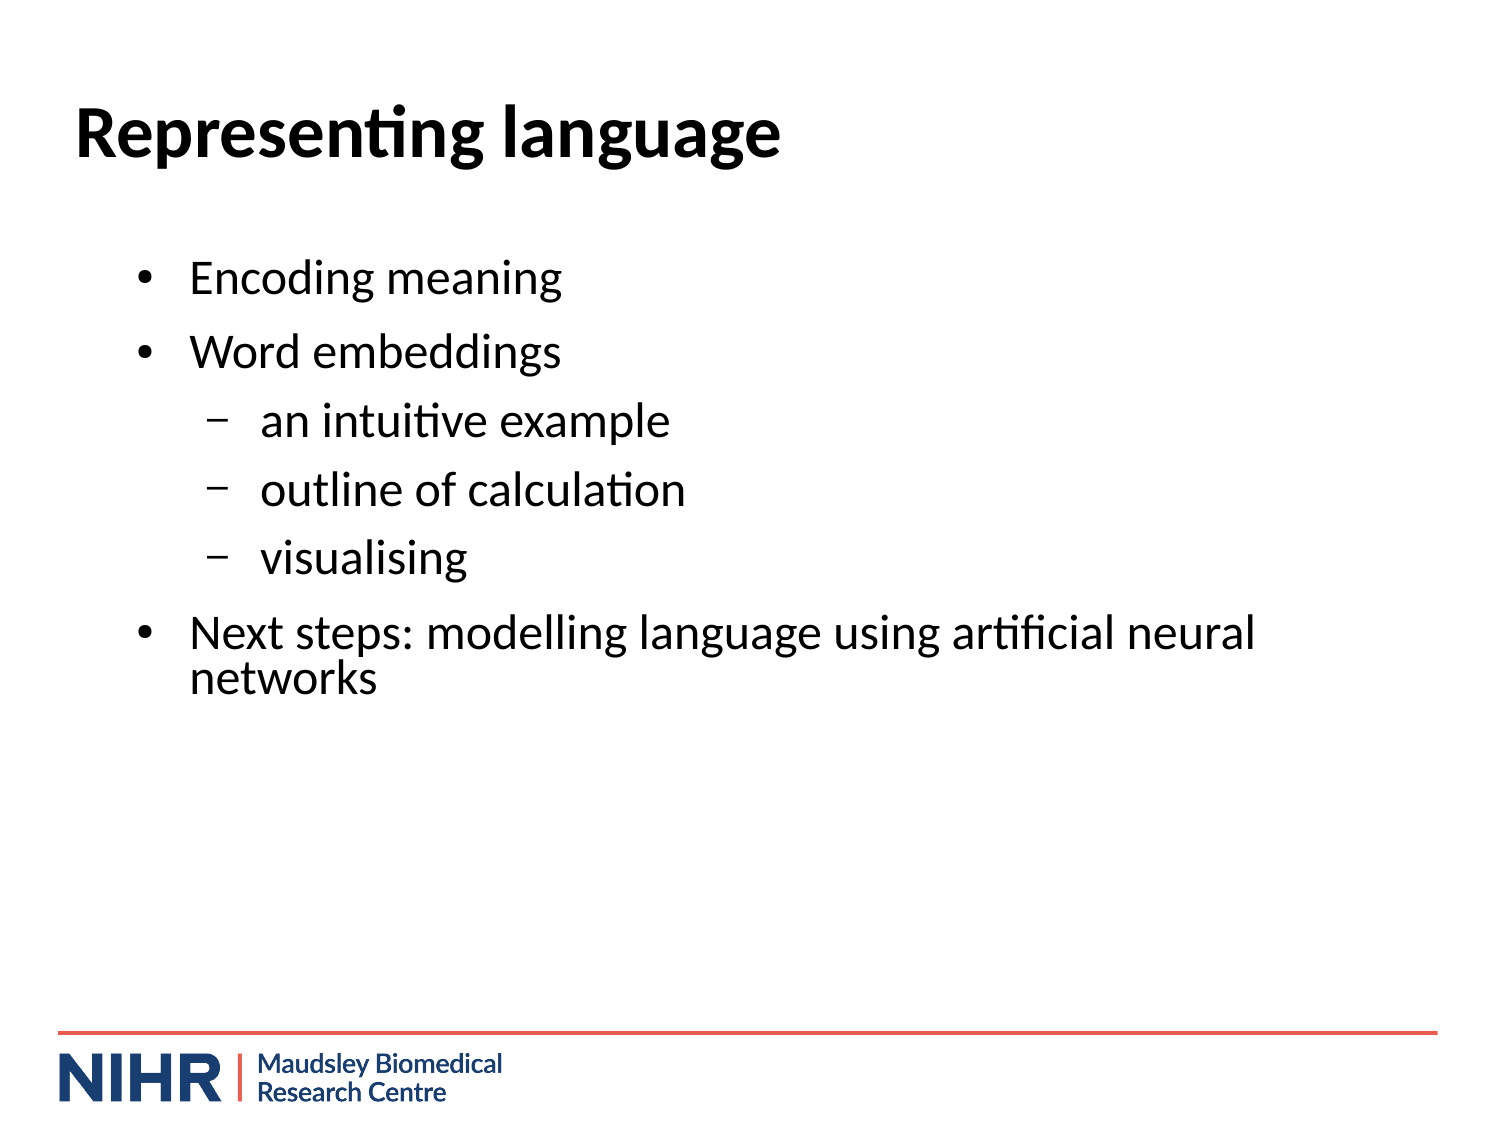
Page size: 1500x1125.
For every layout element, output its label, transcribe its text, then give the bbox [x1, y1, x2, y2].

picture [29, 1018, 531, 1125]
title Representing language [75, 41, 1425, 237]
list Encoding meaning Word embeddings an intuitive example outline of calculation visualising Next steps: modelling language using artificial neural networks [118, 258, 1394, 922]
